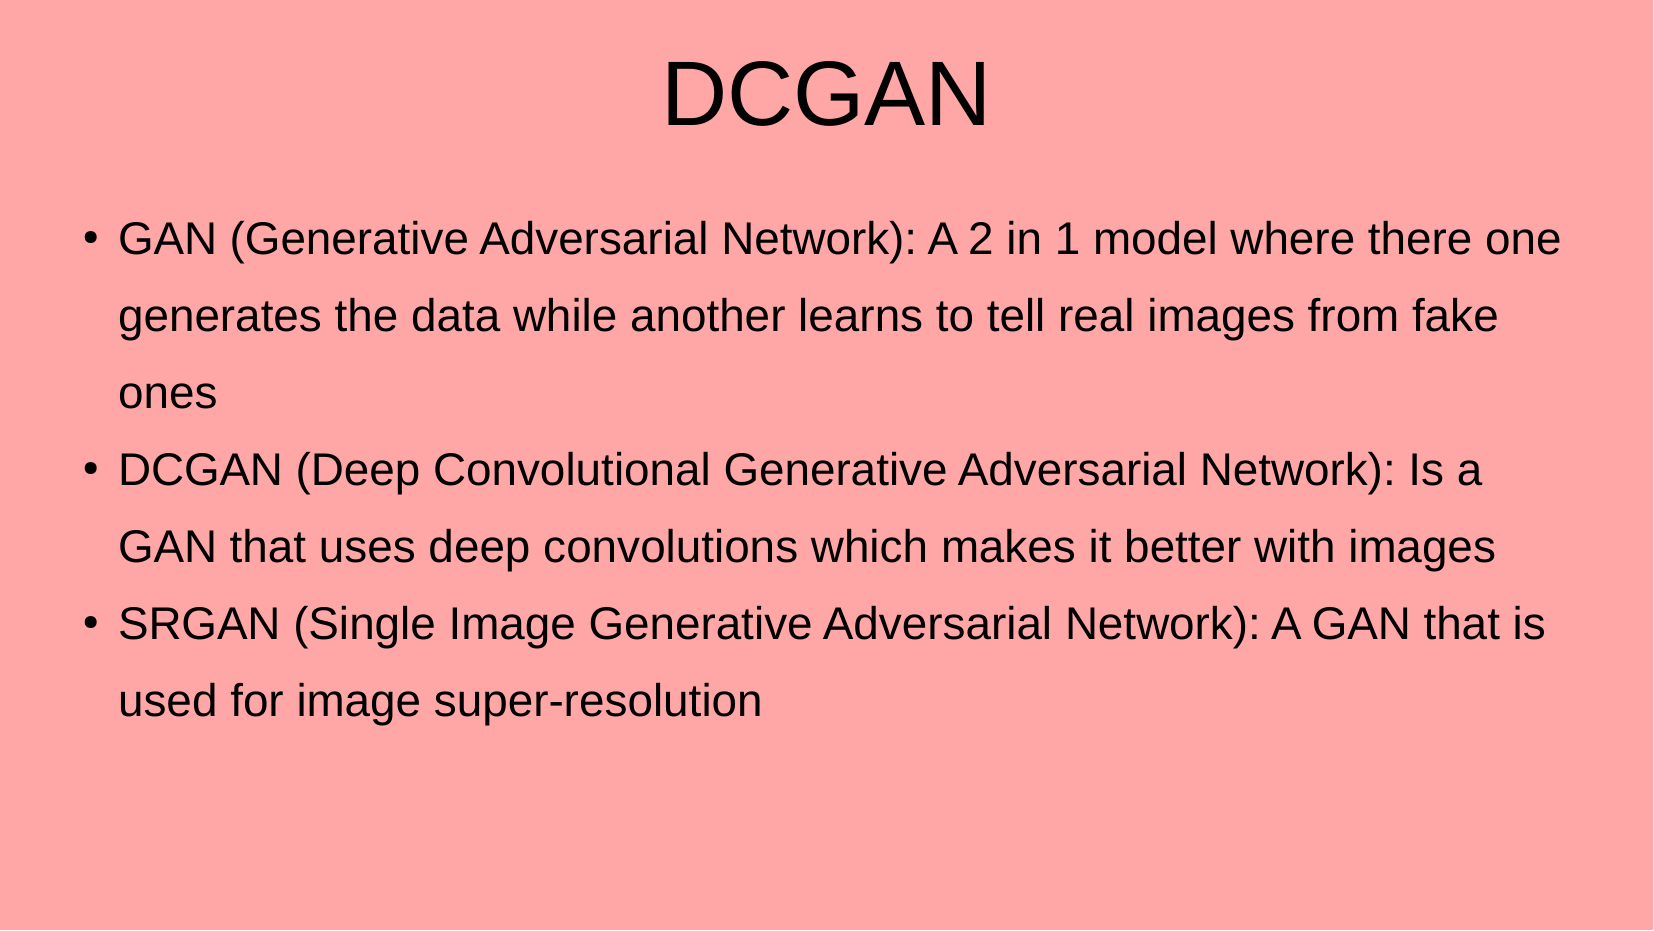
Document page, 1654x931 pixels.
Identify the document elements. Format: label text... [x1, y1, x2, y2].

title DCGAN [82, 37, 1571, 151]
subtitle GAN (Generative Adversarial Network): A 2 in 1 model where there one generates the data while another learns to tell real images from fake ones DCGAN (Deep Convolutional Generative Adversarial Network): Is a GAN that uses deep convolutions which makes it better with images SRGAN (Single Image Generative Adversarial Network): A GAN that is used for image super-resolution [82, 187, 1571, 758]
